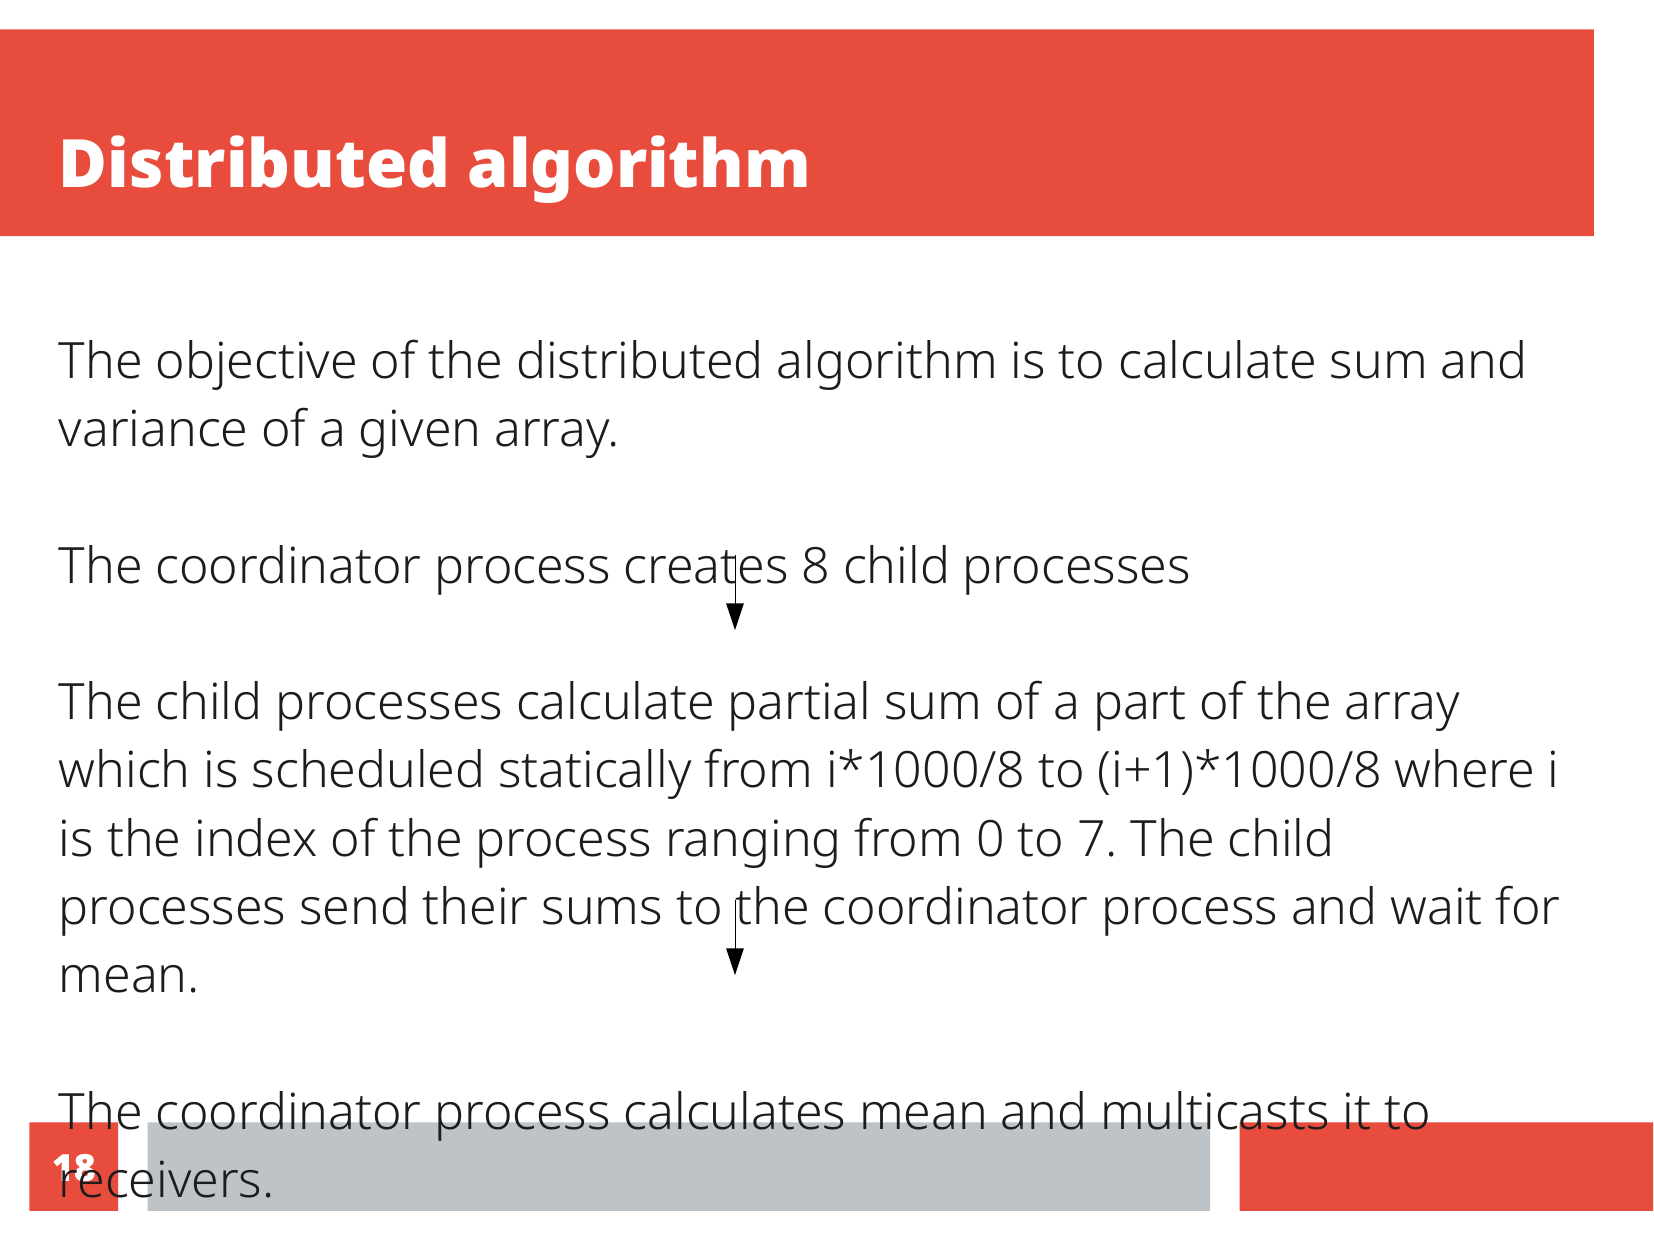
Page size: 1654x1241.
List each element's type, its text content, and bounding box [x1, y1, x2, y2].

title Distributed algorithm [58, 59, 1594, 207]
subtitle The objective of the distributed algorithm is to calculate sum and variance of a given array. The coordinator process creates 8 child processes The child processes calculate partial sum of a part of the array which is scheduled statically from i*1000/8 to (i+1)*1000/8 where i is the index of the process ranging from 0 to 7. The child processes send their sums to the coordinator process and wait for mean. The coordinator process calculates mean and multicasts it to receivers. [58, 324, 1565, 1093]
